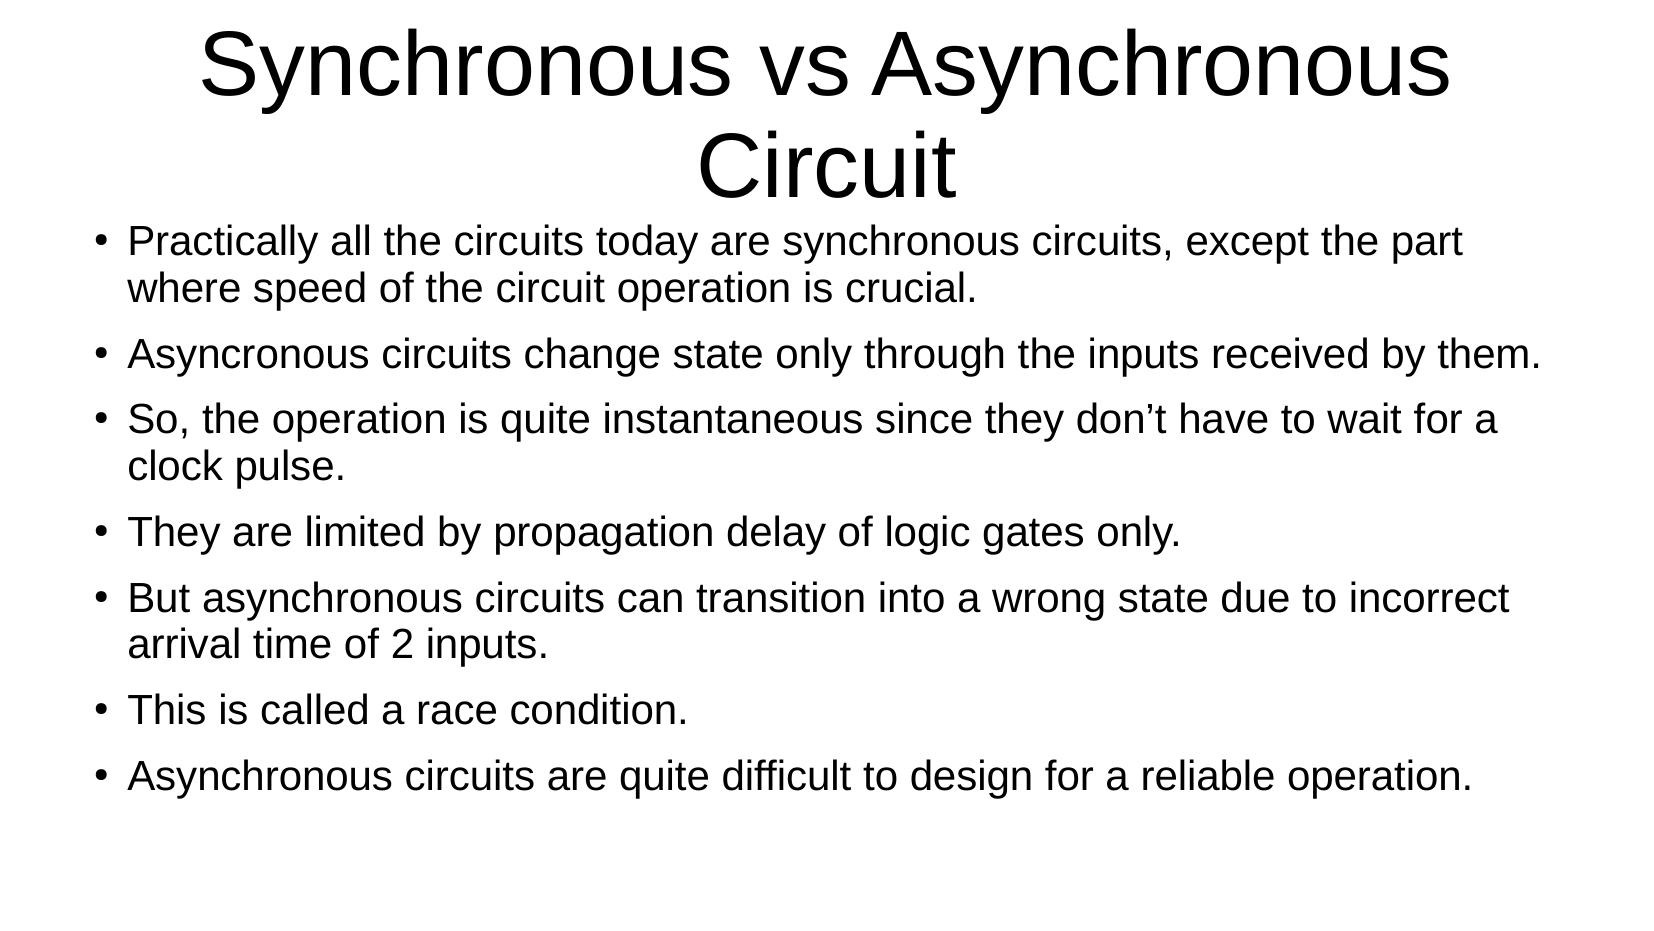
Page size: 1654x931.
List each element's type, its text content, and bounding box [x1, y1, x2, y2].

list Practically all the circuits today are synchronous circuits, except the part where speed of the circuit operation is crucial. Asyncronous circuits change state only through the inputs received by them. So, the operation is quite instantaneous since they don’t have to wait for a clock pulse. They are limited by propagation delay of logic gates only. But asynchronous circuits can transition into a wrong state due to incorrect arrival time of 2 inputs. This is called a race condition. Asynchronous circuits are quite difficult to design for a reliable operation. [82, 217, 1571, 856]
title Synchronous vs Asynchronous Circuit [82, 12, 1571, 217]
